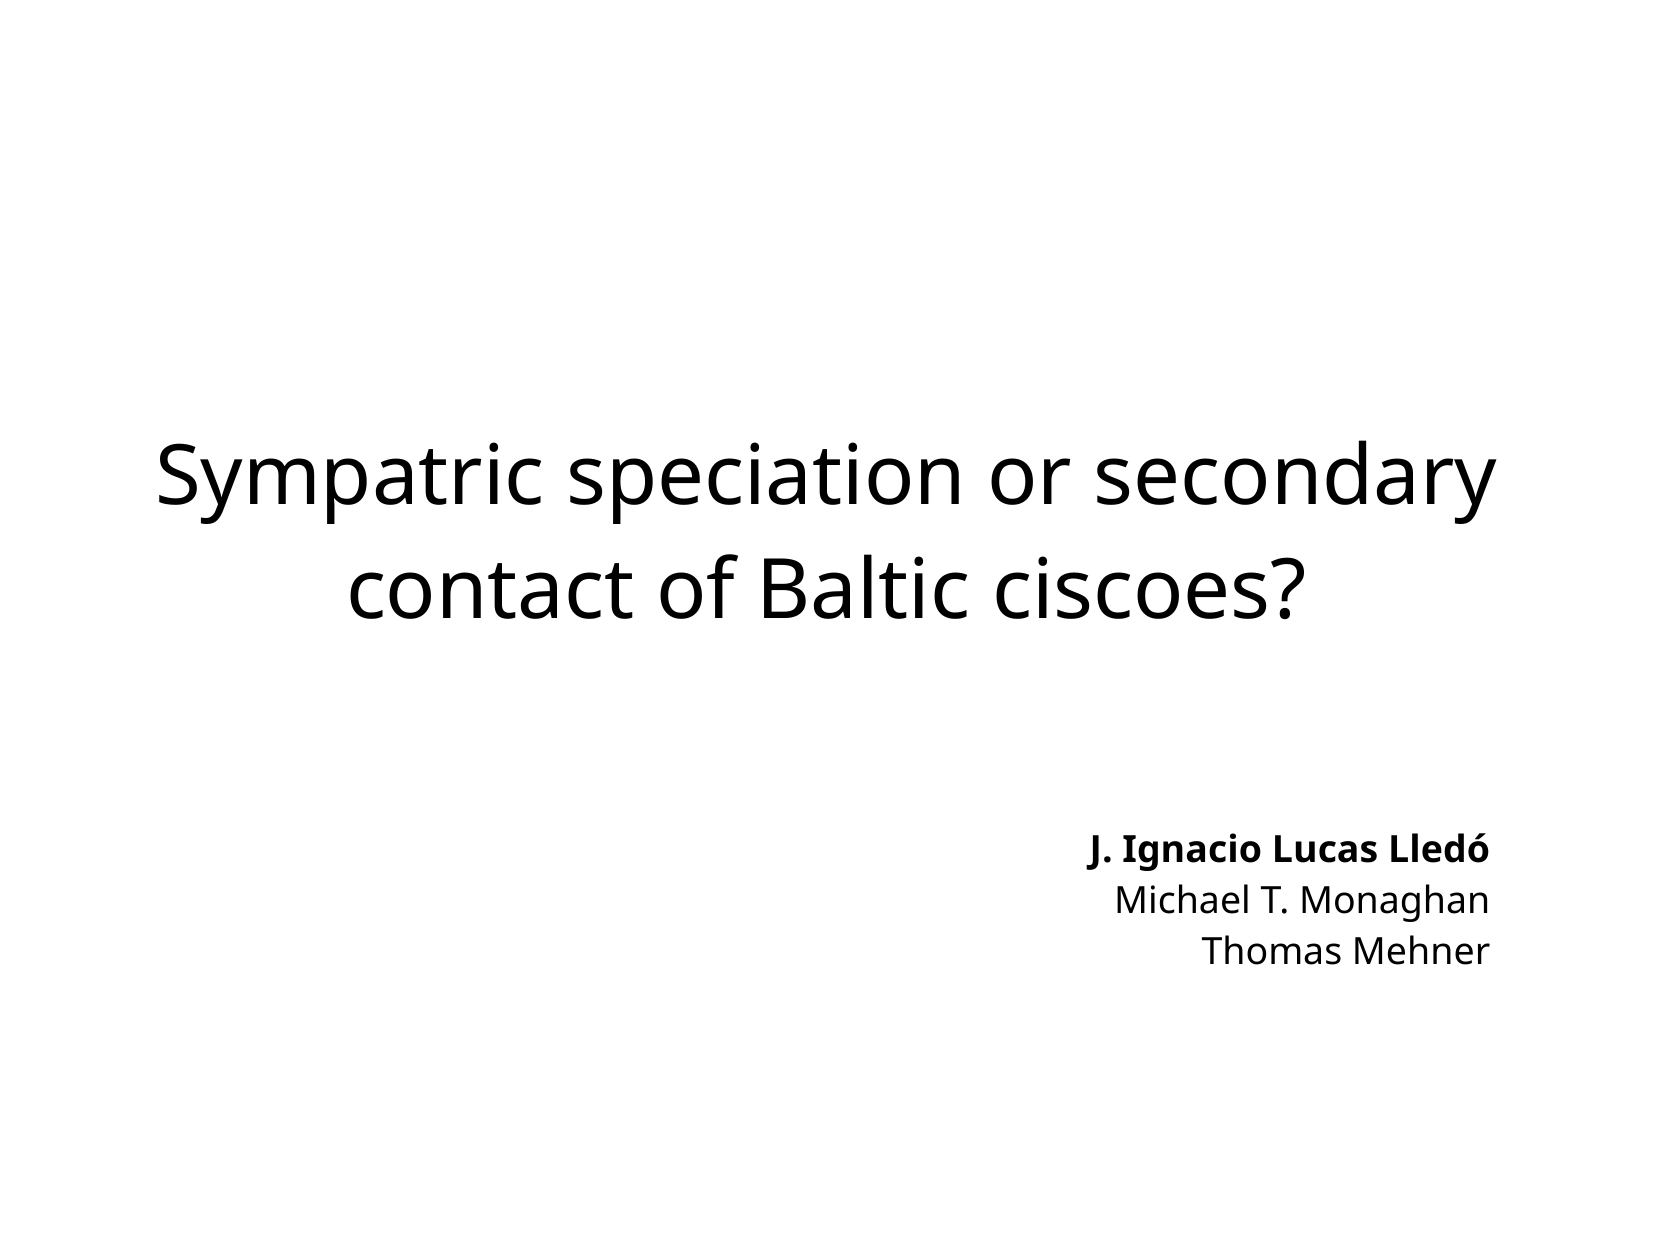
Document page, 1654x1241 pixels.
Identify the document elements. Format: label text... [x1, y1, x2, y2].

subtitle Sympatric speciation or secondary contact of Baltic ciscoes? [82, 49, 1571, 1010]
text_box J. Ignacio Lucas Lledó Michael T. Monaghan Thomas Mehner [1074, 814, 1515, 983]
